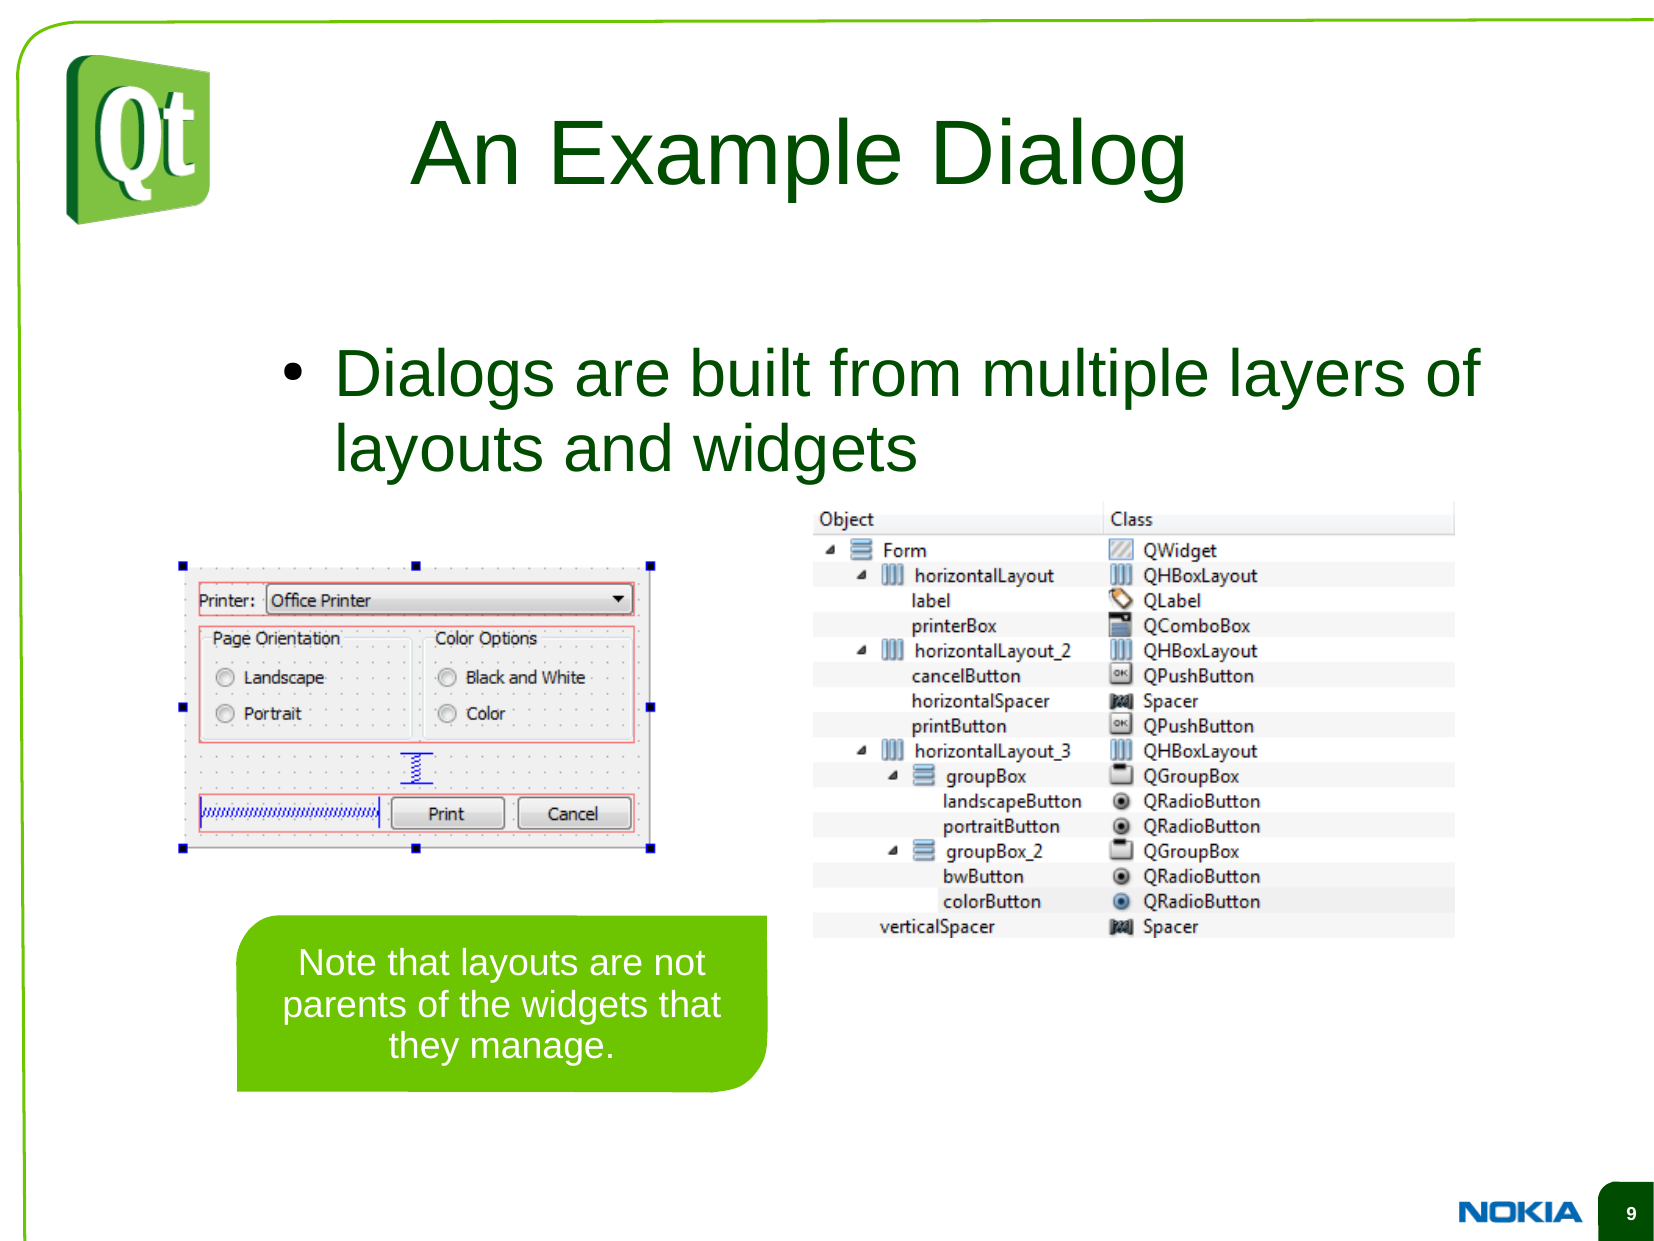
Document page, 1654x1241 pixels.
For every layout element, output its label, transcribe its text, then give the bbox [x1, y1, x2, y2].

picture [1459, 1201, 1583, 1223]
picture [177, 560, 657, 855]
picture [66, 55, 210, 225]
title An Example Dialog [263, 49, 1339, 257]
list Dialogs are built from multiple layers of layouts and widgets [263, 336, 1582, 1100]
picture [813, 501, 1455, 938]
text_box Note that layouts are not parents of the widgets that they manage. [236, 915, 768, 1093]
